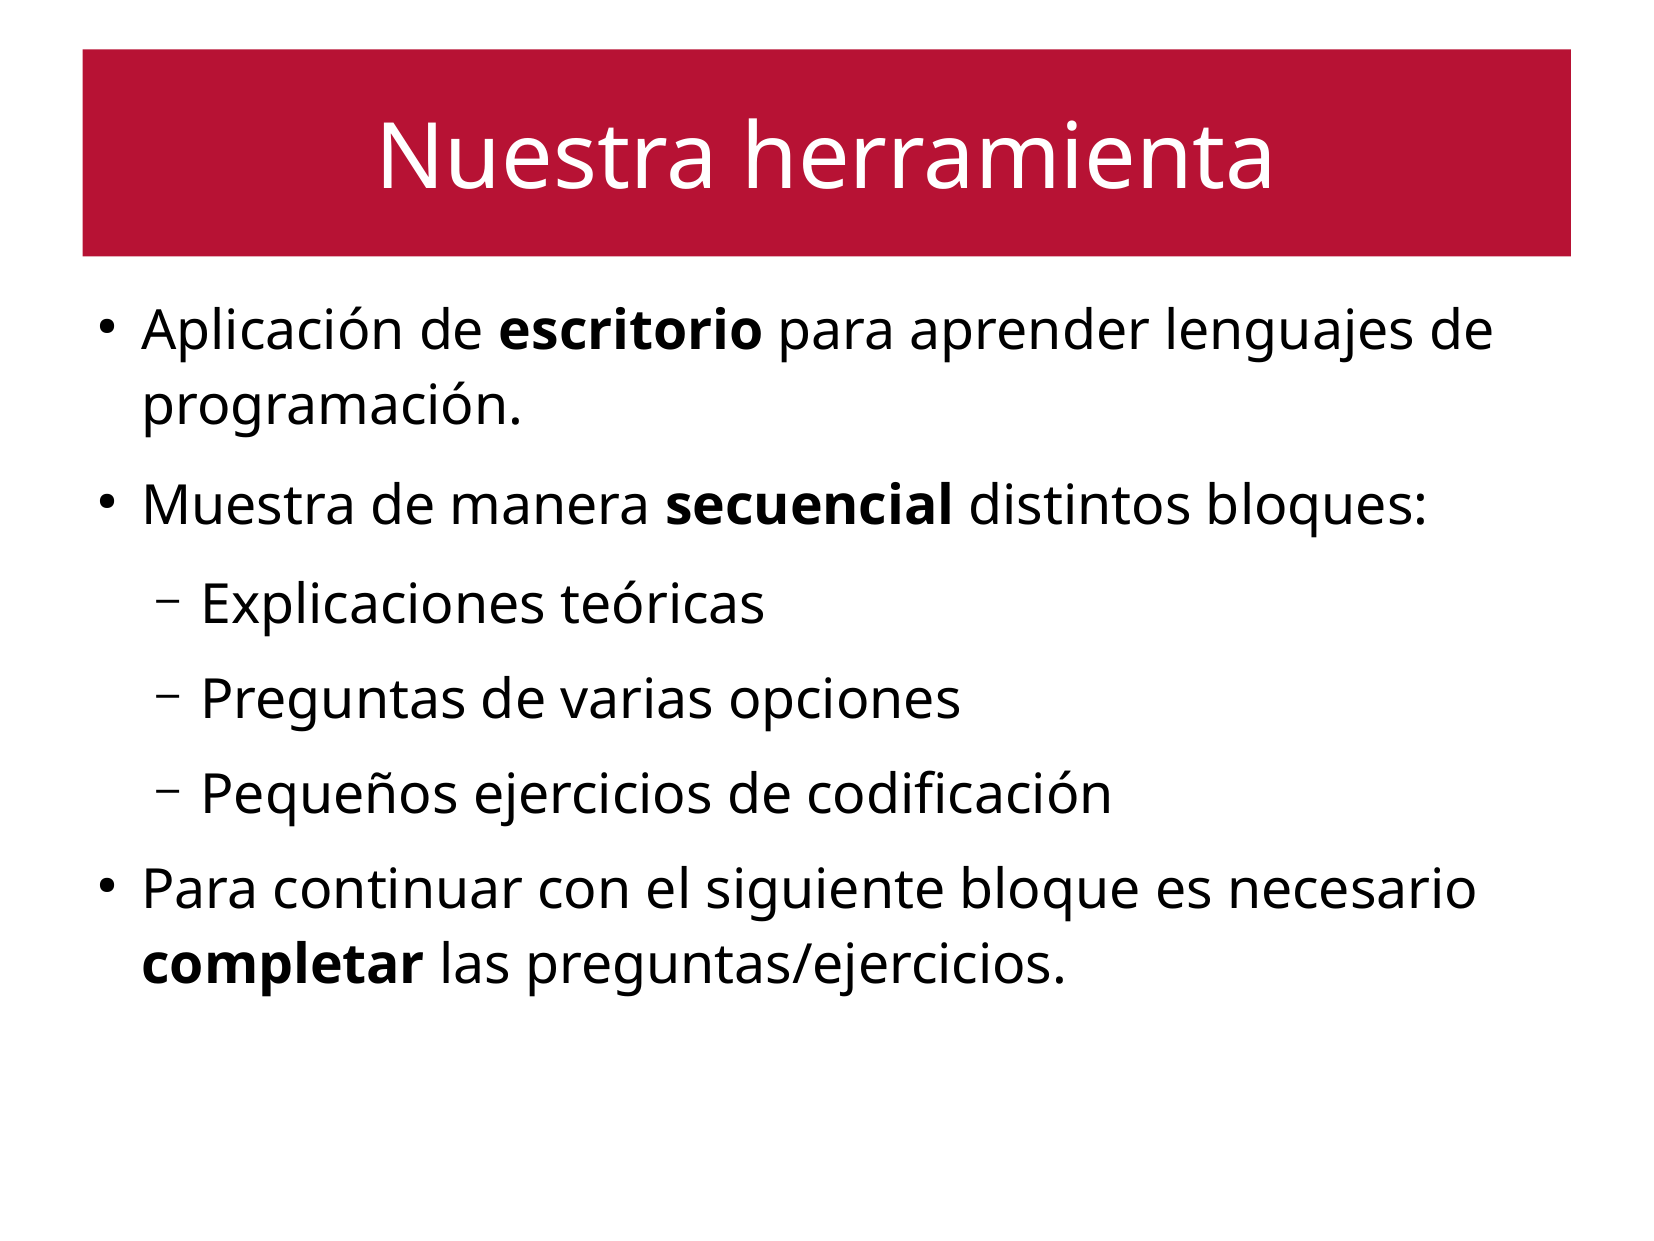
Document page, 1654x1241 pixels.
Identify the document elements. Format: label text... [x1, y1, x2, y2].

title Nuestra herramienta [82, 49, 1571, 257]
list Aplicación de escritorio para aprender lenguajes de programación. Muestra de manera secuencial distintos bloques: Explicaciones teóricas Preguntas de varias opciones Pequeños ejercicios de codificación Para continuar con el siguiente bloque es necesario completar las preguntas/ejercicios. [82, 290, 1571, 1010]
